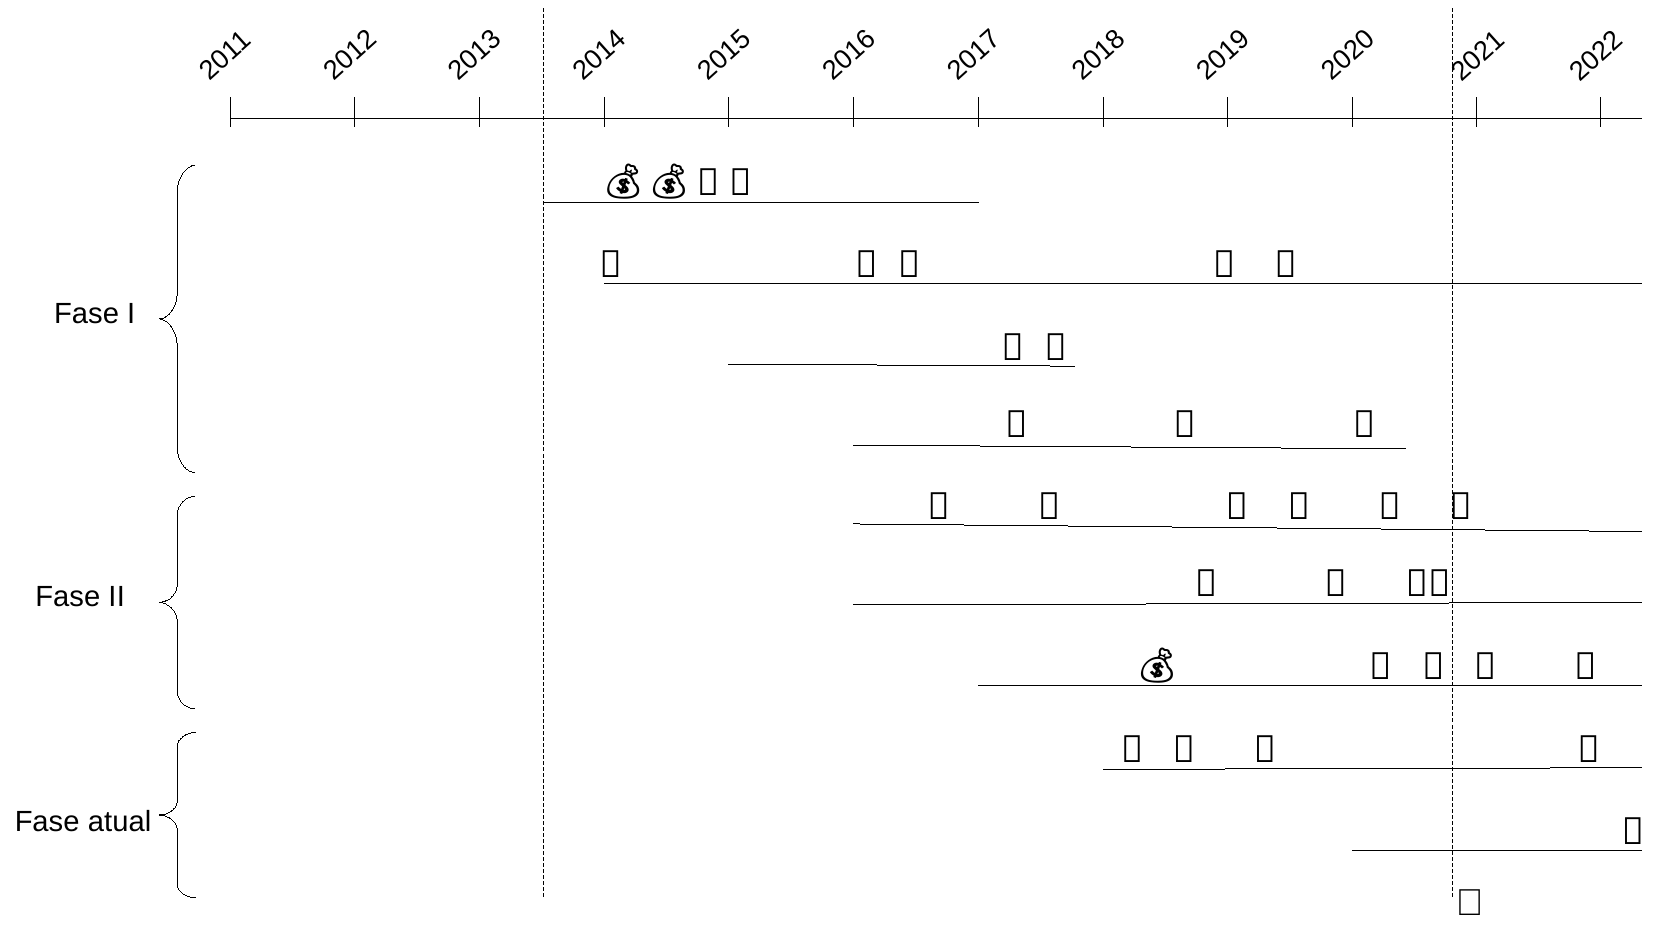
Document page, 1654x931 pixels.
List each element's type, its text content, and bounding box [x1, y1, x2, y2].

text_box 2019 [1174, 8, 1272, 102]
text_box 🤓 🤓 📃 [844, 389, 1430, 472]
text_box 🍻 🤓 📃🤓 [838, 549, 1654, 612]
text_box 2017 [924, 8, 1022, 102]
text_box Fase atual [0, 797, 213, 897]
text_box 🤓 [1334, 825, 1654, 908]
text_box 💰 💰 🤓 📃 [590, 147, 886, 211]
text_box 2021 [1429, 8, 1526, 102]
text_box 🤓 📃 🤓 🍻 📃 🤓 [844, 472, 1654, 583]
text_box 2011 [177, 8, 273, 101]
text_box 🤓 [1440, 874, 1505, 931]
text_box 2015 [675, 8, 773, 102]
text_box 2013 [425, 8, 523, 102]
text_box 2022 [1547, 8, 1645, 102]
text_box 🍻 💰 🤓 🤓 [1086, 714, 1654, 825]
text_box 2012 [301, 8, 398, 102]
text_box Fase II [20, 572, 192, 672]
text_box 💰 🤓 📃 🤓 🤓 [968, 632, 1654, 695]
text_box 🍻 🤓 📃 📃 📃 [584, 230, 1412, 341]
text_box Fase I [39, 289, 151, 337]
text_box 2018 [1049, 8, 1147, 102]
text_box 2020 [1299, 8, 1397, 102]
text_box 🤓 📃 [714, 341, 1146, 423]
text_box 2016 [800, 8, 897, 102]
text_box 2014 [550, 8, 648, 102]
